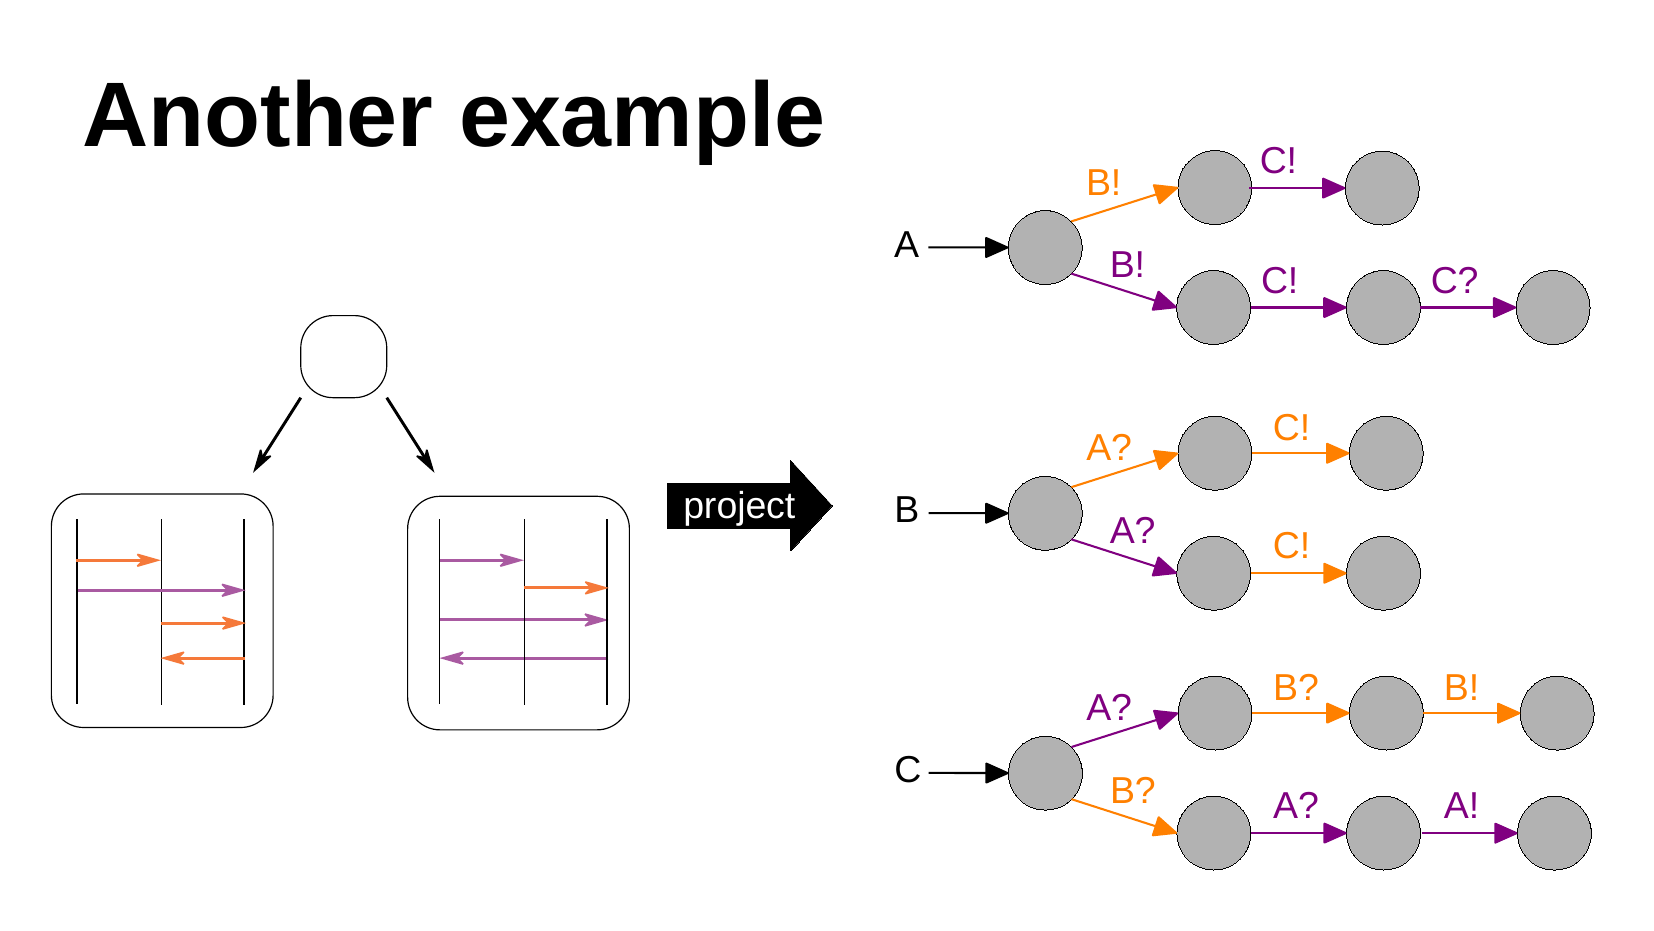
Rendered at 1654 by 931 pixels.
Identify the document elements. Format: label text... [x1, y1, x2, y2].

text_box B? [1095, 762, 1171, 819]
text_box [1346, 270, 1421, 345]
text_box project [667, 460, 833, 551]
text_box [1178, 150, 1252, 225]
text_box A! [1429, 777, 1495, 835]
text_box [1178, 416, 1252, 491]
text_box [1176, 796, 1251, 871]
text_box C! [1258, 517, 1326, 575]
text_box B! [1071, 153, 1137, 211]
title Another example [82, 37, 1571, 193]
text_box [1008, 476, 1083, 551]
text_box C! [1245, 132, 1313, 190]
text_box [1346, 536, 1421, 611]
text_box C! [1246, 251, 1314, 309]
text_box [1516, 270, 1591, 345]
text_box A [879, 215, 917, 273]
picture [50, 315, 631, 731]
text_box [1008, 736, 1083, 811]
text_box [1178, 676, 1252, 751]
text_box C! [1258, 399, 1326, 457]
text_box [1349, 416, 1424, 491]
text_box B! [1095, 236, 1161, 294]
text_box C? [1416, 251, 1494, 309]
text_box [1349, 676, 1424, 751]
text_box B! [1429, 659, 1495, 717]
text_box A? [1071, 419, 1147, 477]
text_box [1176, 270, 1251, 345]
text_box [1176, 536, 1251, 611]
text_box [1520, 676, 1595, 751]
text_box [1517, 796, 1592, 871]
text_box A? [1095, 502, 1171, 560]
text_box [1345, 151, 1420, 226]
text_box A? [1071, 679, 1147, 737]
text_box [1008, 210, 1083, 285]
text_box B [879, 481, 917, 539]
text_box B? [1258, 659, 1334, 716]
text_box [1346, 796, 1421, 871]
text_box C [879, 741, 918, 799]
text_box A? [1258, 777, 1334, 835]
